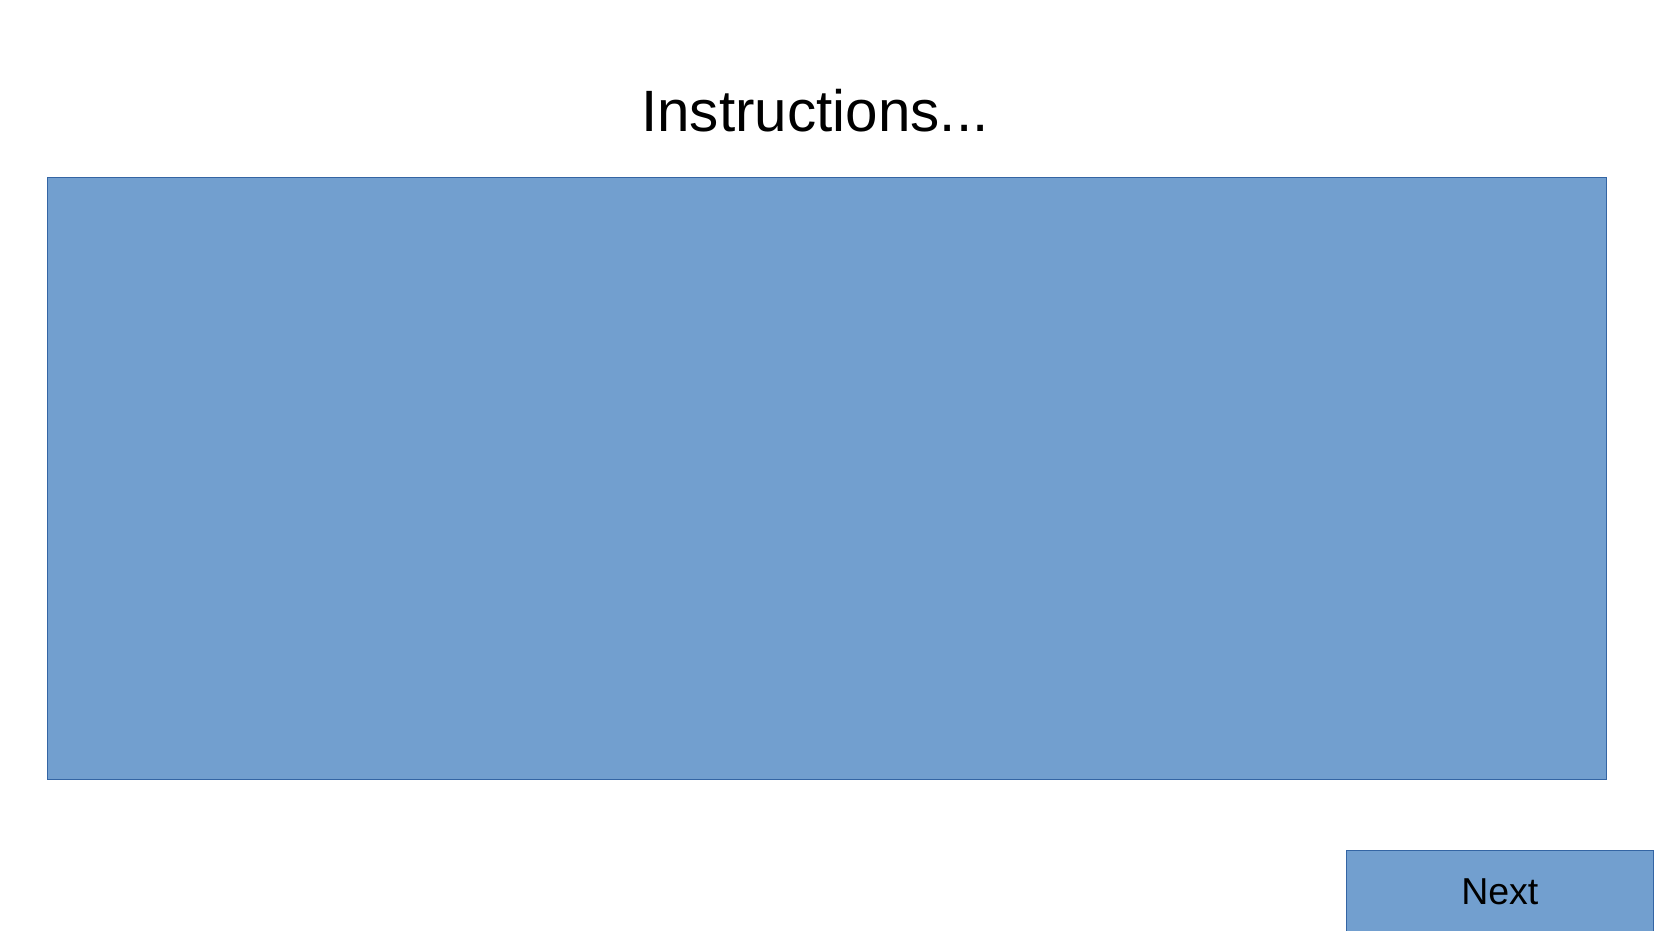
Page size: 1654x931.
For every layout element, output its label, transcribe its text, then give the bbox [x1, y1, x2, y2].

text_box Next [1346, 850, 1654, 931]
text_box Instructions... [626, 70, 1004, 151]
text_box [47, 177, 1607, 780]
